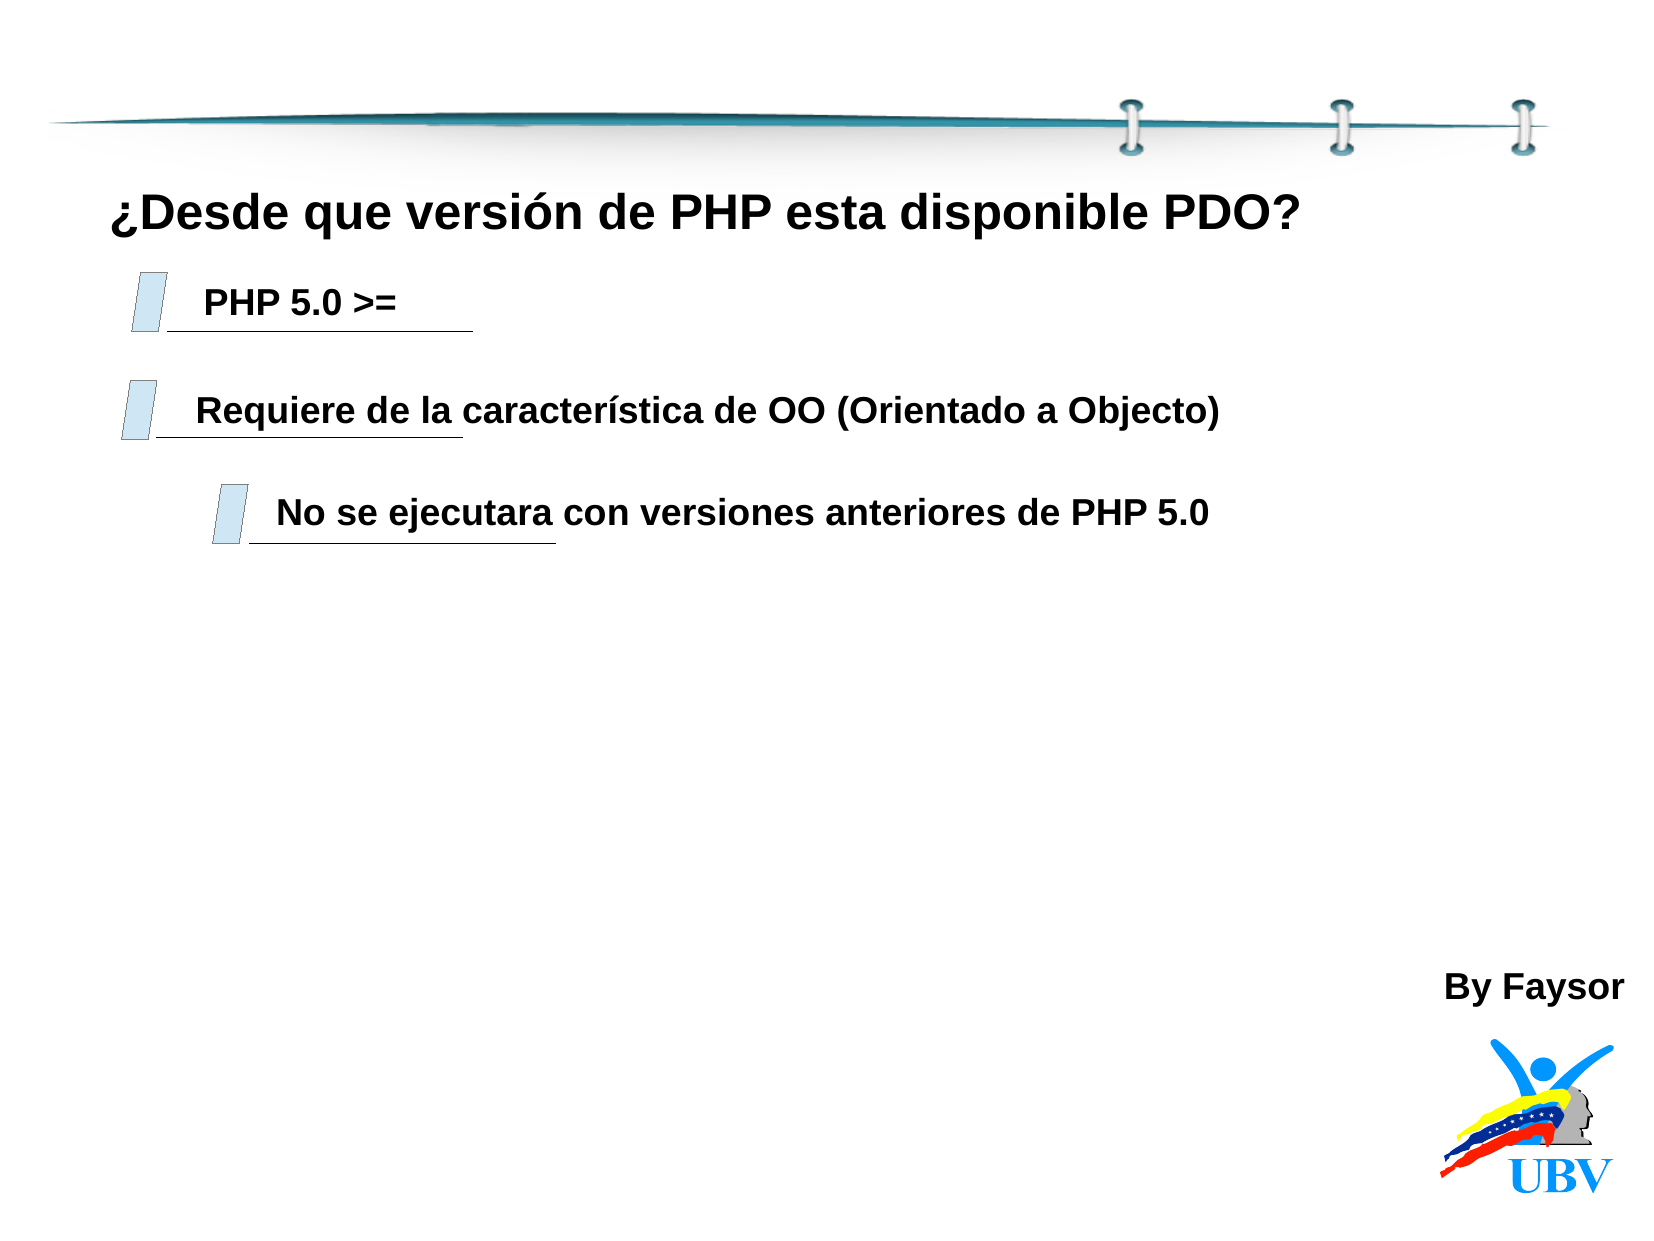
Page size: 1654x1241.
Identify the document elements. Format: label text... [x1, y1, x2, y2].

picture [47, 47, 1575, 201]
text_box PHP 5.0 >= [188, 274, 412, 331]
picture [1440, 1039, 1619, 1205]
text_box No se ejecutara con versiones anteriores de PHP 5.0 [261, 484, 1226, 543]
text_box [121, 380, 157, 440]
text_box Requiere de la característica de OO (Orientado a Objecto) [195, 389, 1365, 434]
text_box [131, 272, 168, 332]
text_box By Faysor [1429, 957, 1640, 1016]
text_box ¿Desde que versión de PHP esta disponible PDO? [94, 177, 1318, 249]
text_box [212, 484, 249, 544]
